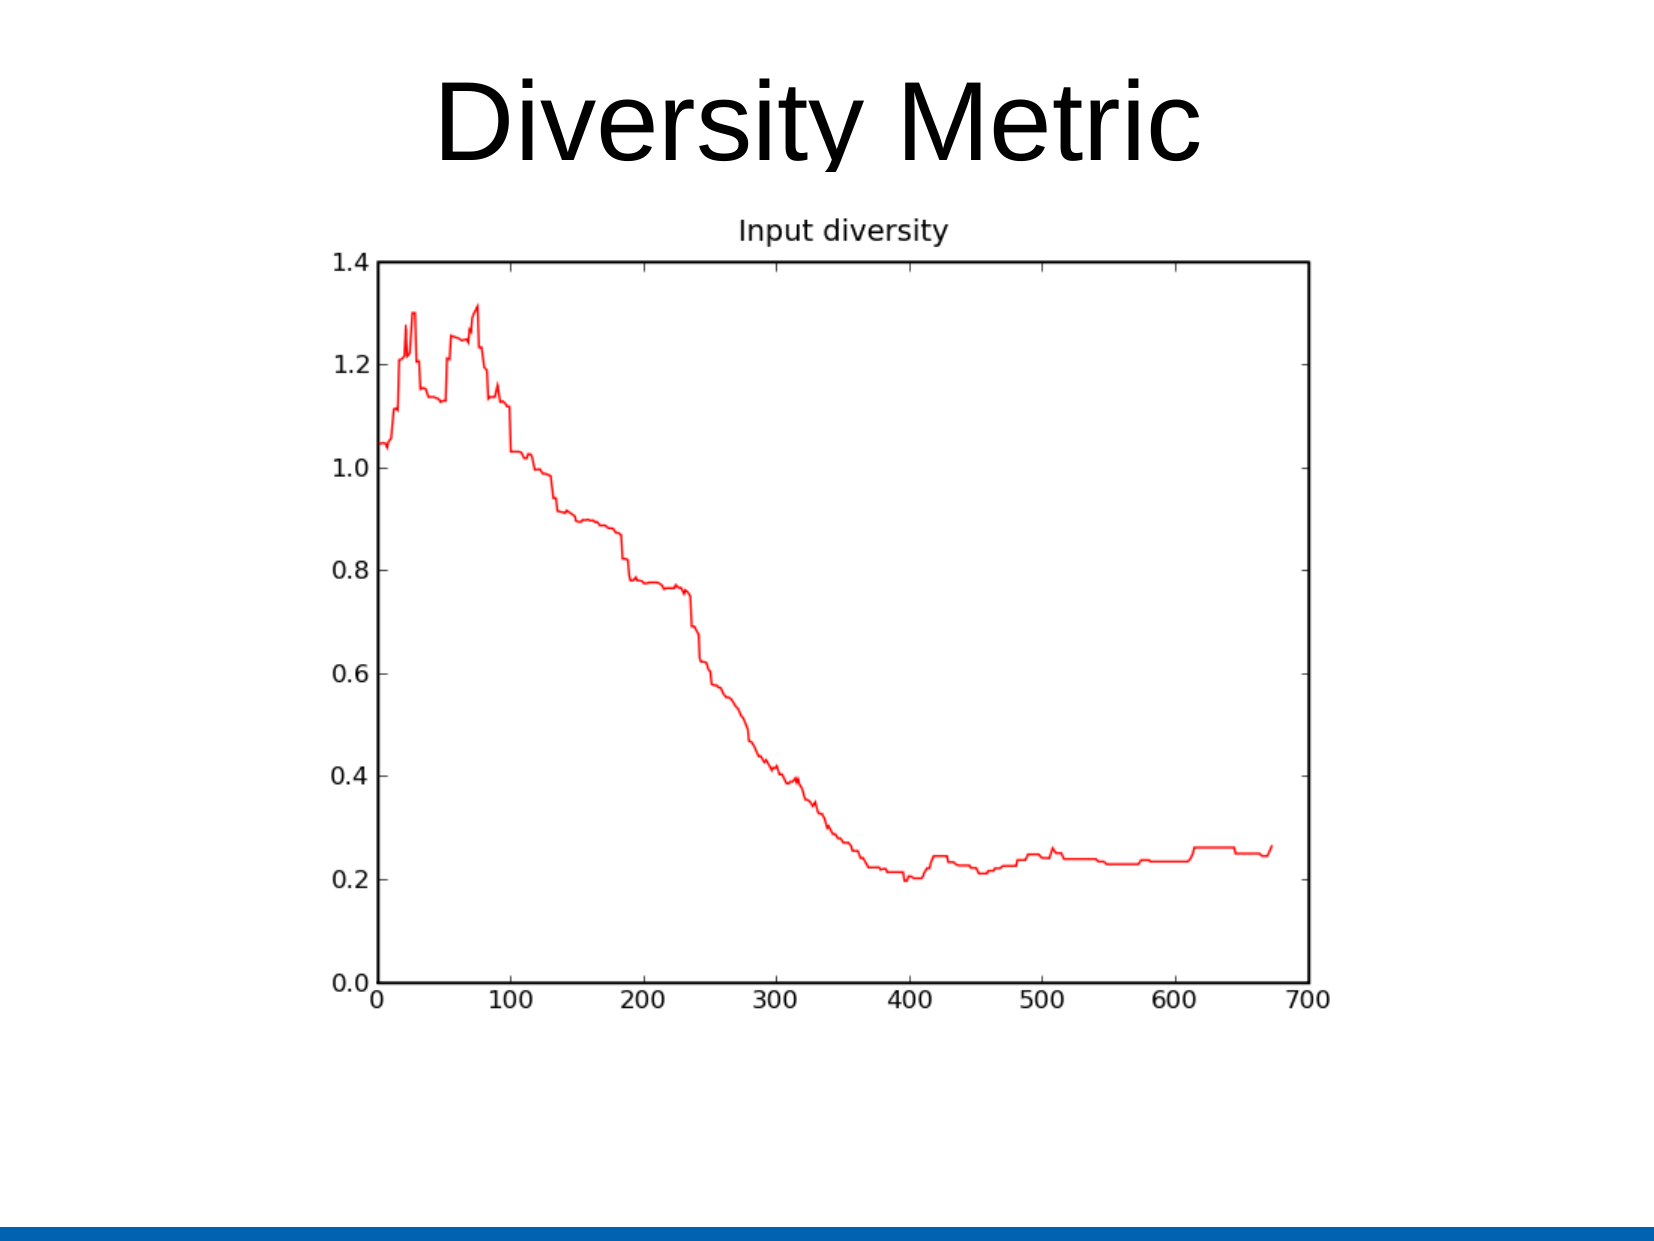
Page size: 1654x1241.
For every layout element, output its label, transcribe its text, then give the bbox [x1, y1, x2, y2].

title Diversity Metric [112, 17, 1525, 226]
picture [228, 172, 1429, 1073]
